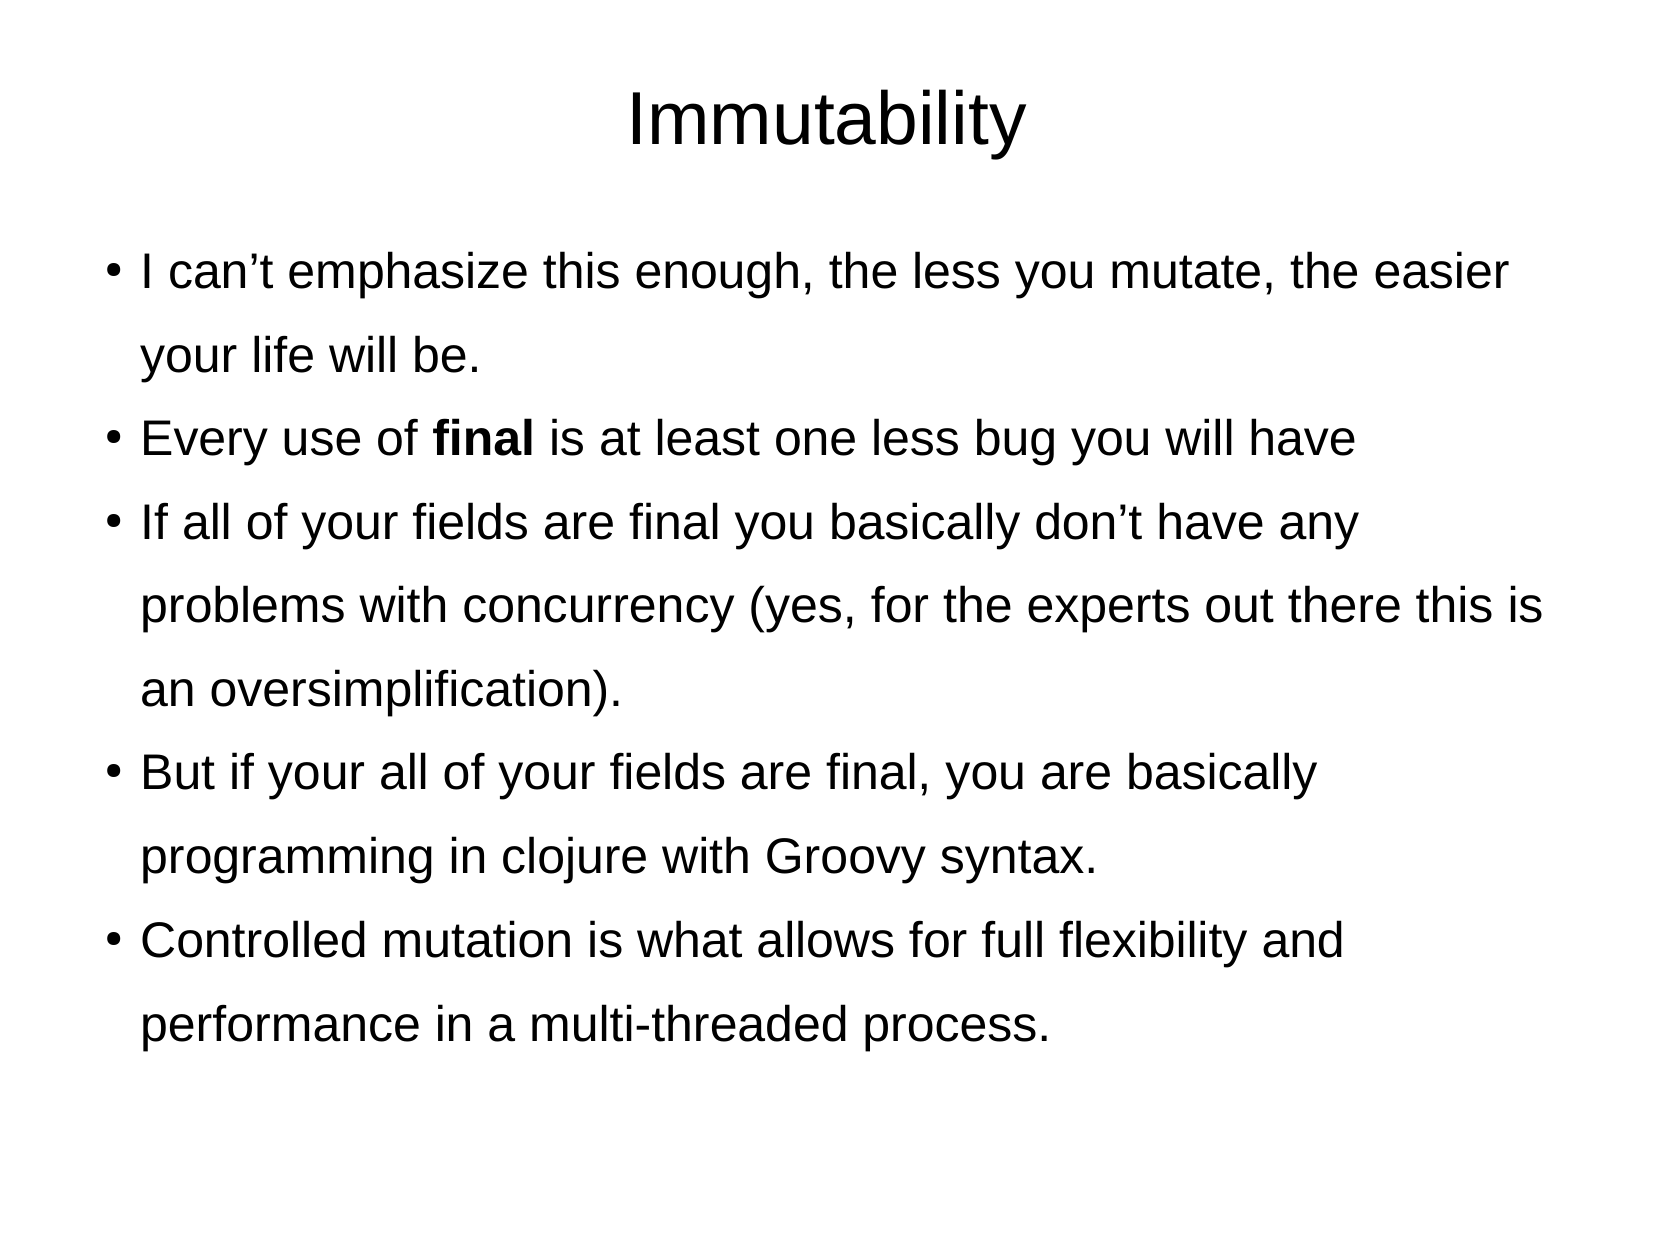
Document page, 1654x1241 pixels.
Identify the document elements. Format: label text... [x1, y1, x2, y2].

text_box I can’t emphasize this enough, the less you mutate, the easier your life will be. Every use of final is at least one less bug you will have If all of your fields are final you basically don’t have any problems with concurrency (yes, for the experts out there this is an oversimplification). But if your all of your fields are final, you are basically programming in clojure with Groovy syntax. Controlled mutation is what allows for full flexibility and performance in a multi-threaded process. [90, 207, 1561, 1040]
title Immutability [82, 57, 1571, 181]
